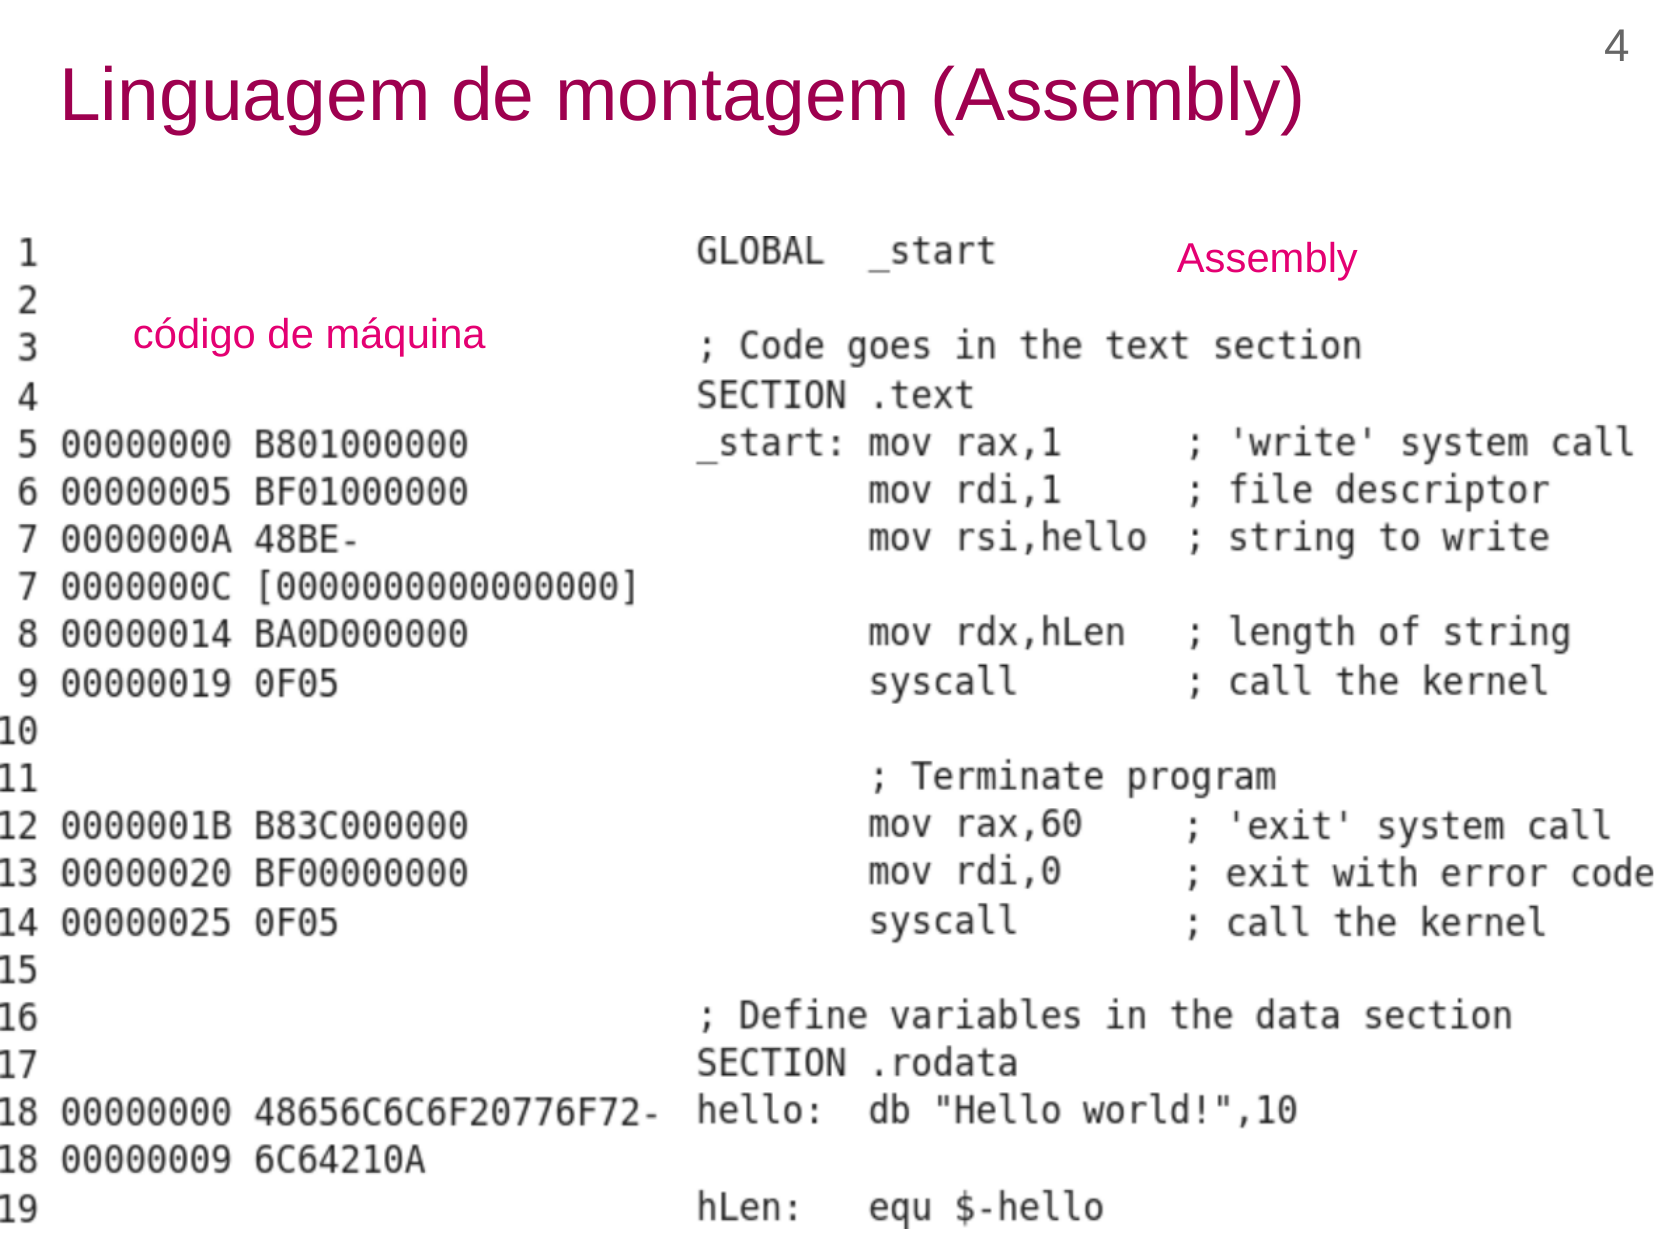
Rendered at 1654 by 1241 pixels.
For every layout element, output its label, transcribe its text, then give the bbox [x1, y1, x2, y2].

text_box Assembly [1162, 204, 1374, 289]
picture [0, 236, 1654, 1229]
text_box código de máquina [118, 280, 501, 366]
title Linguagem de montagem (Assembly) [59, 29, 1595, 148]
